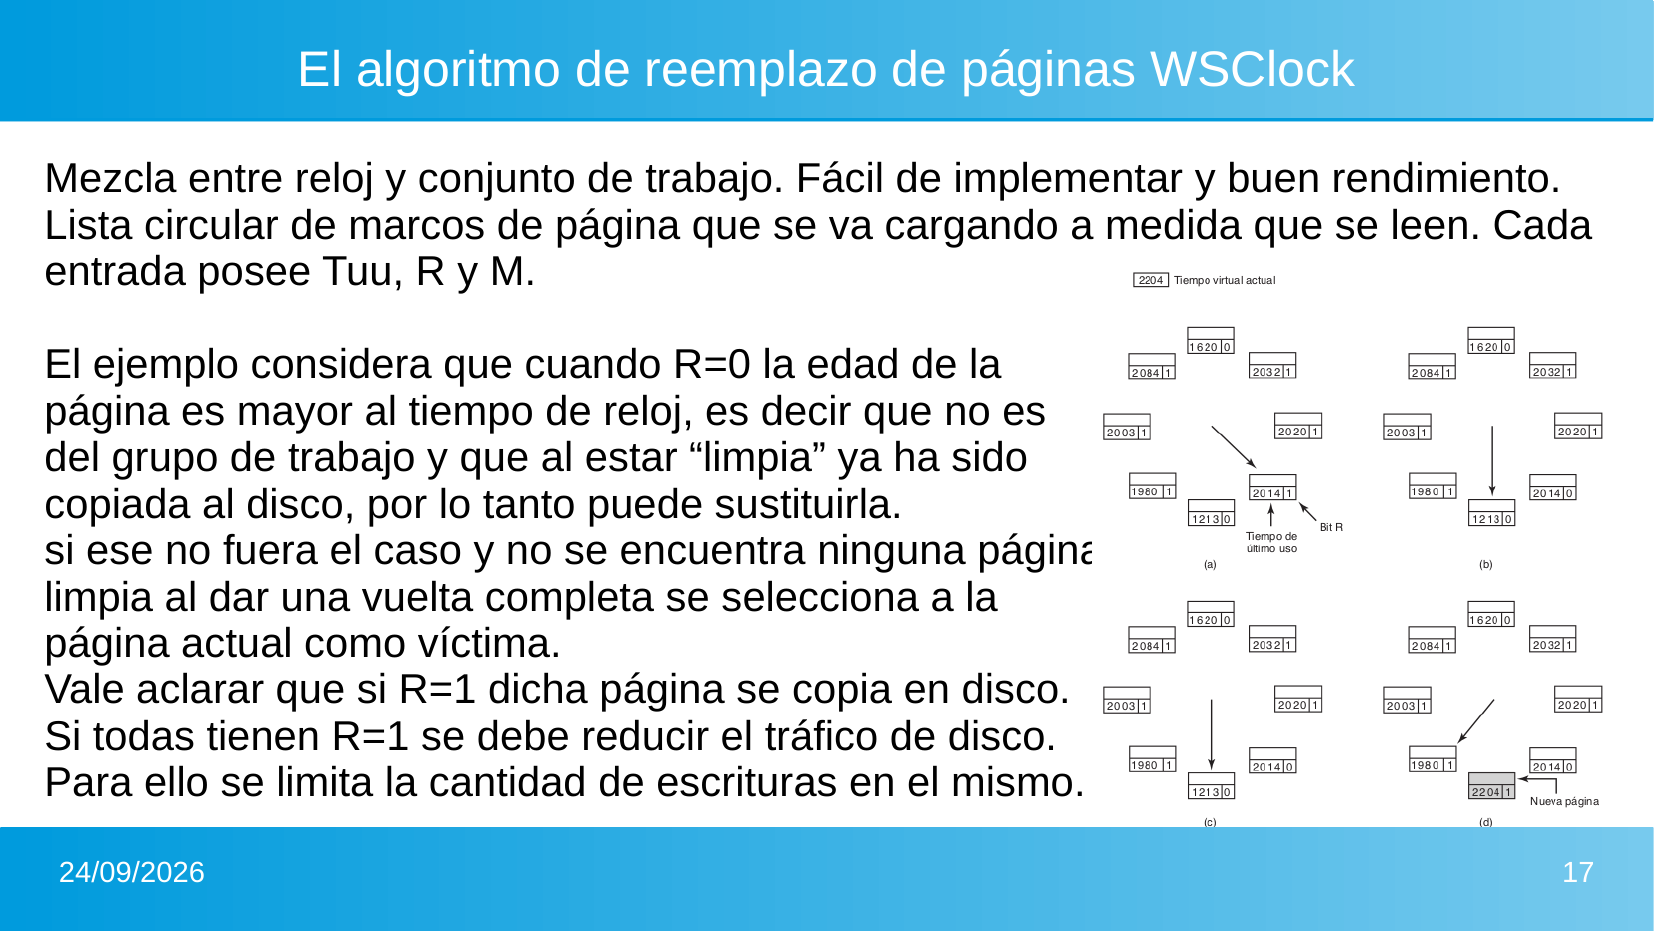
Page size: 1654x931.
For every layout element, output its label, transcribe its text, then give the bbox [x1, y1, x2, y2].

title El algoritmo de reemplazo de páginas WSClock [59, 29, 1595, 108]
text_box Mezcla entre reloj y conjunto de trabajo. Fácil de implementar y buen rendimiento. Lista circular de marcos de página que se va cargando a medida que se leen. Cada entrada posee Tuu, R y M. El ejemplo considera que cuando R=0 la edad de la página es mayor al tiempo de reloj, es decir que no es del grupo de trabajo y que al estar “limpia” ya ha sido copiada al disco, por lo tanto puede sustituirla. si ese no fuera el caso y no se encuentra ninguna página limpia al dar una vuelta completa se selecciona a la página actual como víctima. Vale aclarar que si R=1 dicha página se copia en disco. Si todas tienen R=1 se debe reducir el tráfico de disco. Para ello se limita la cantidad de escrituras en el mismo. [29, 147, 1625, 814]
picture [1092, 265, 1611, 827]
